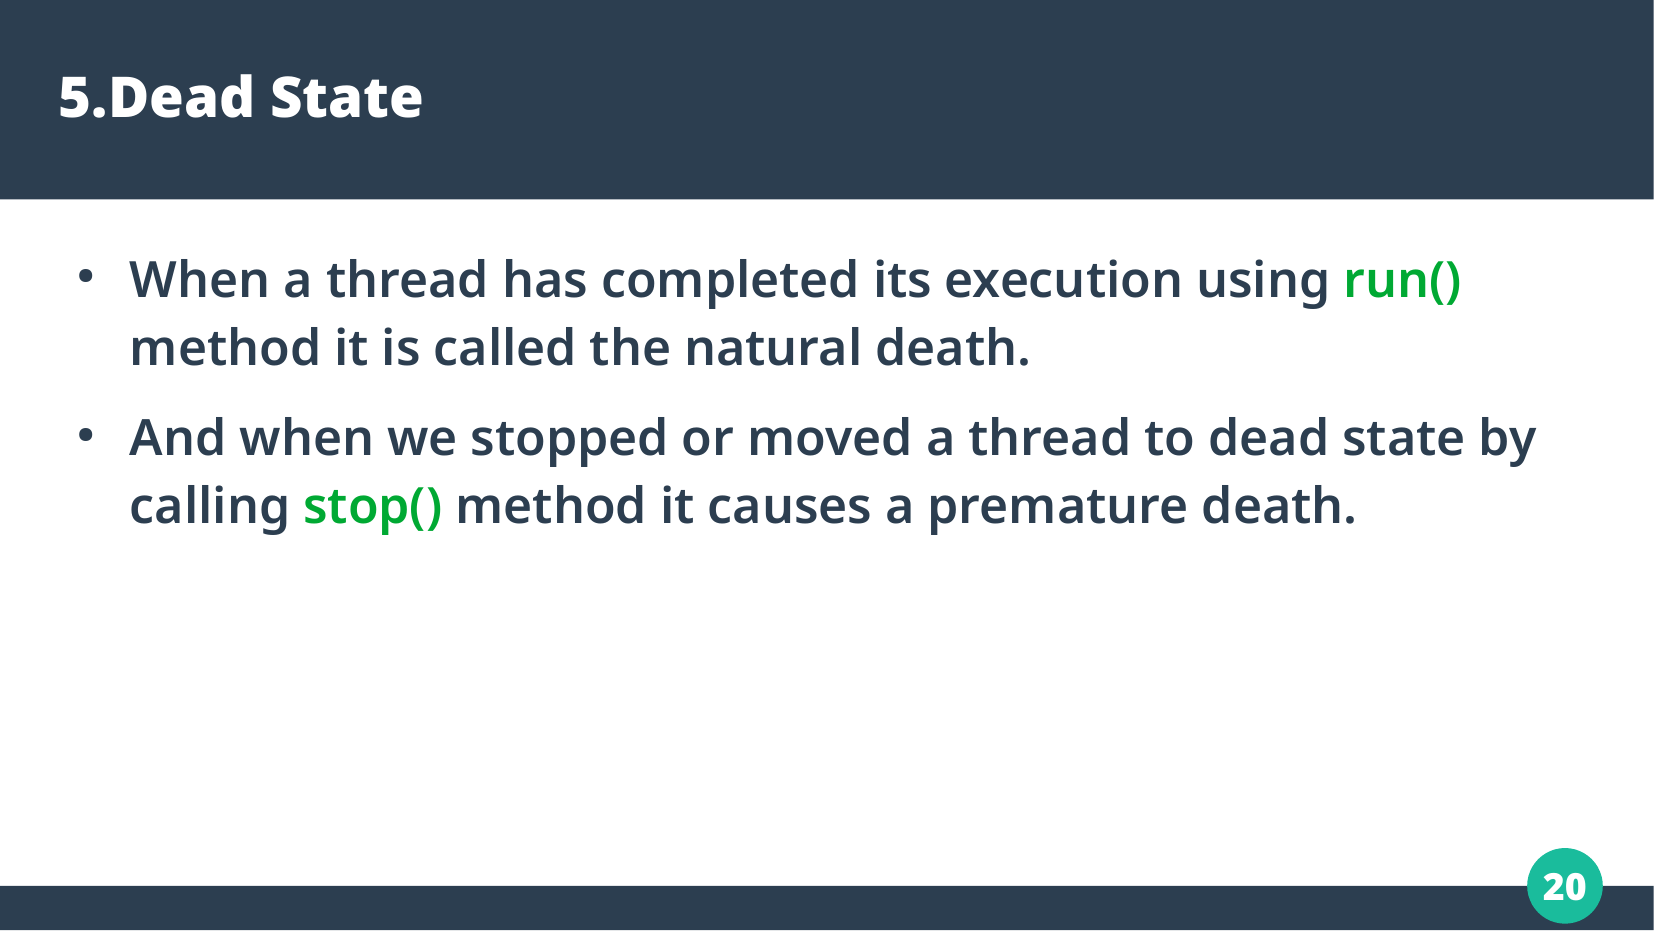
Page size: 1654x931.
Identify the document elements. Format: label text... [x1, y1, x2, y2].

list When a thread has completed its execution using run() method it is called the natural death. And when we stopped or moved a thread to dead state by calling stop() method it causes a premature death. [59, 243, 1595, 864]
title 5.Dead State [59, 37, 1595, 155]
